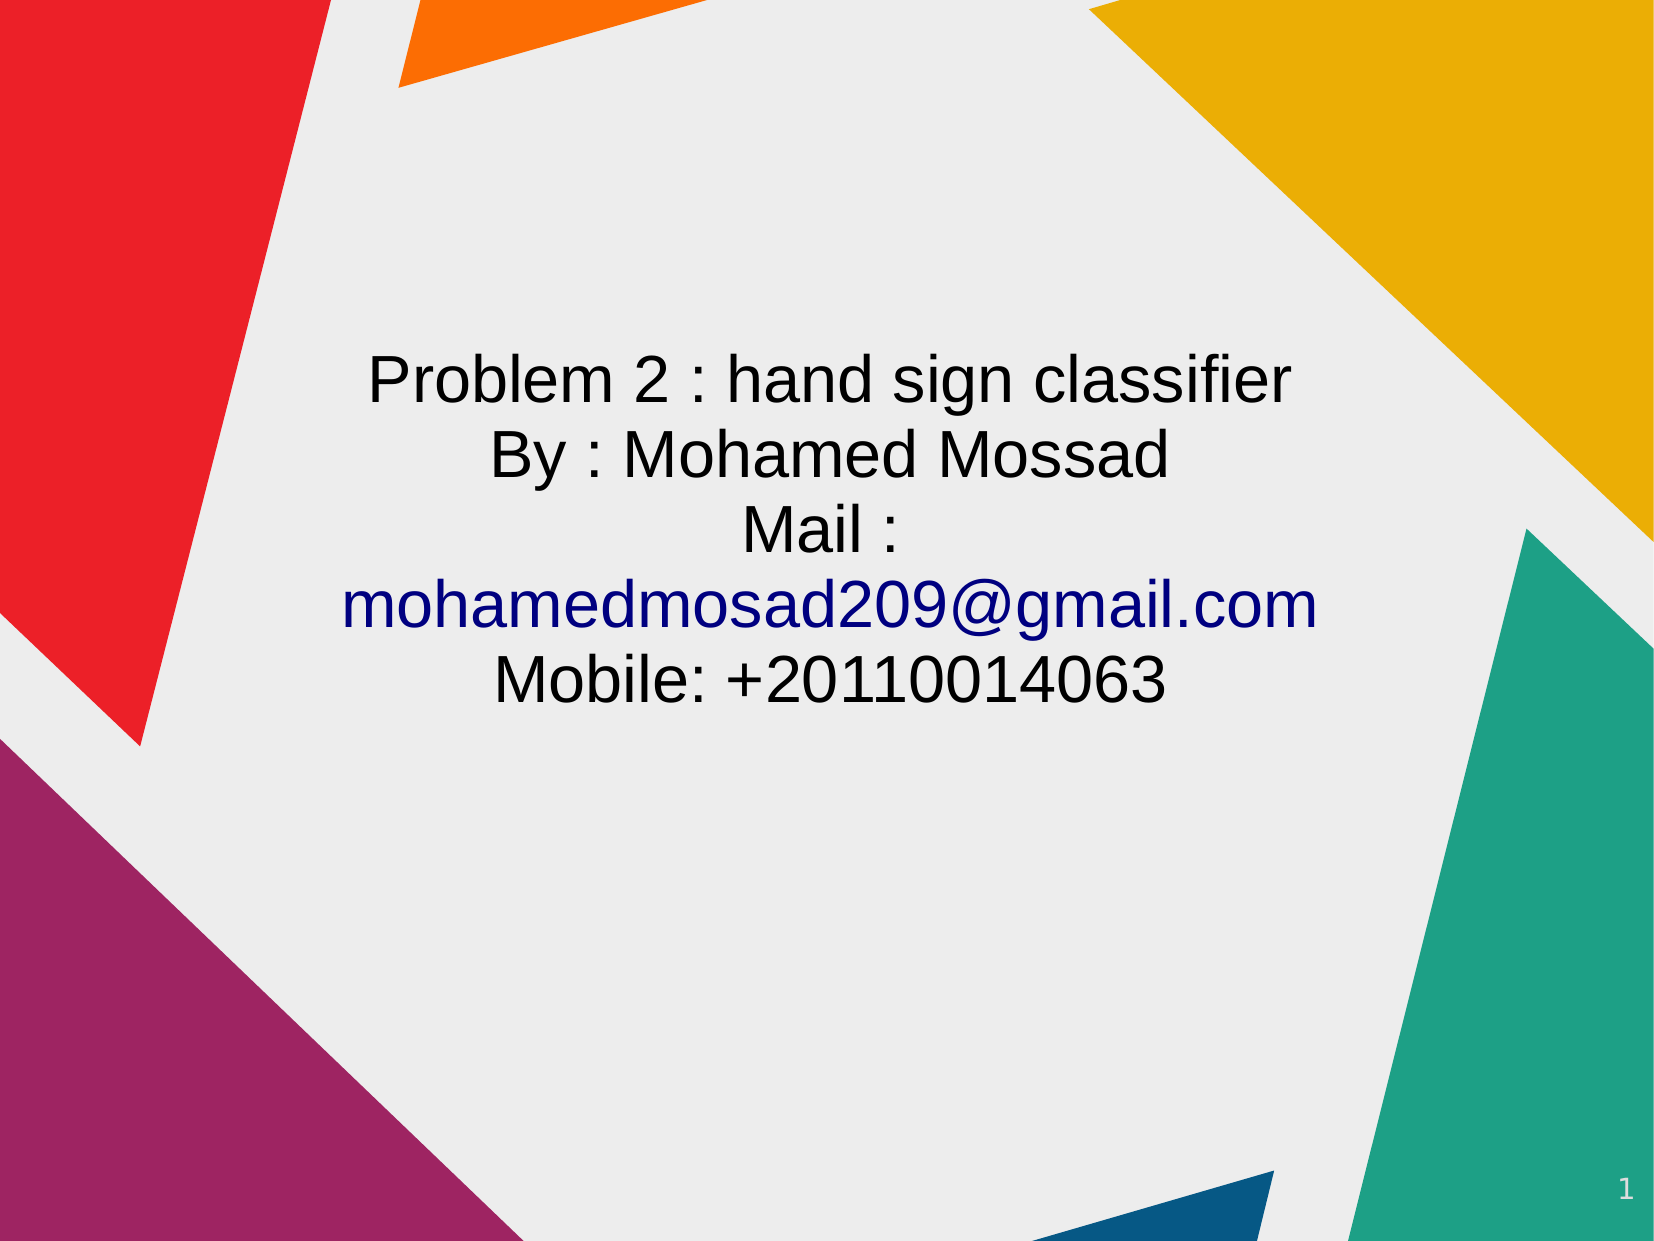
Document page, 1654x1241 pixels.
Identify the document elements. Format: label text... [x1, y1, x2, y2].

subtitle Problem 2 : hand sign classifier By : Mohamed Mossad Mail : mohamedmosad209@gmail.com Mobile: +20110014063 [289, 49, 1372, 1010]
